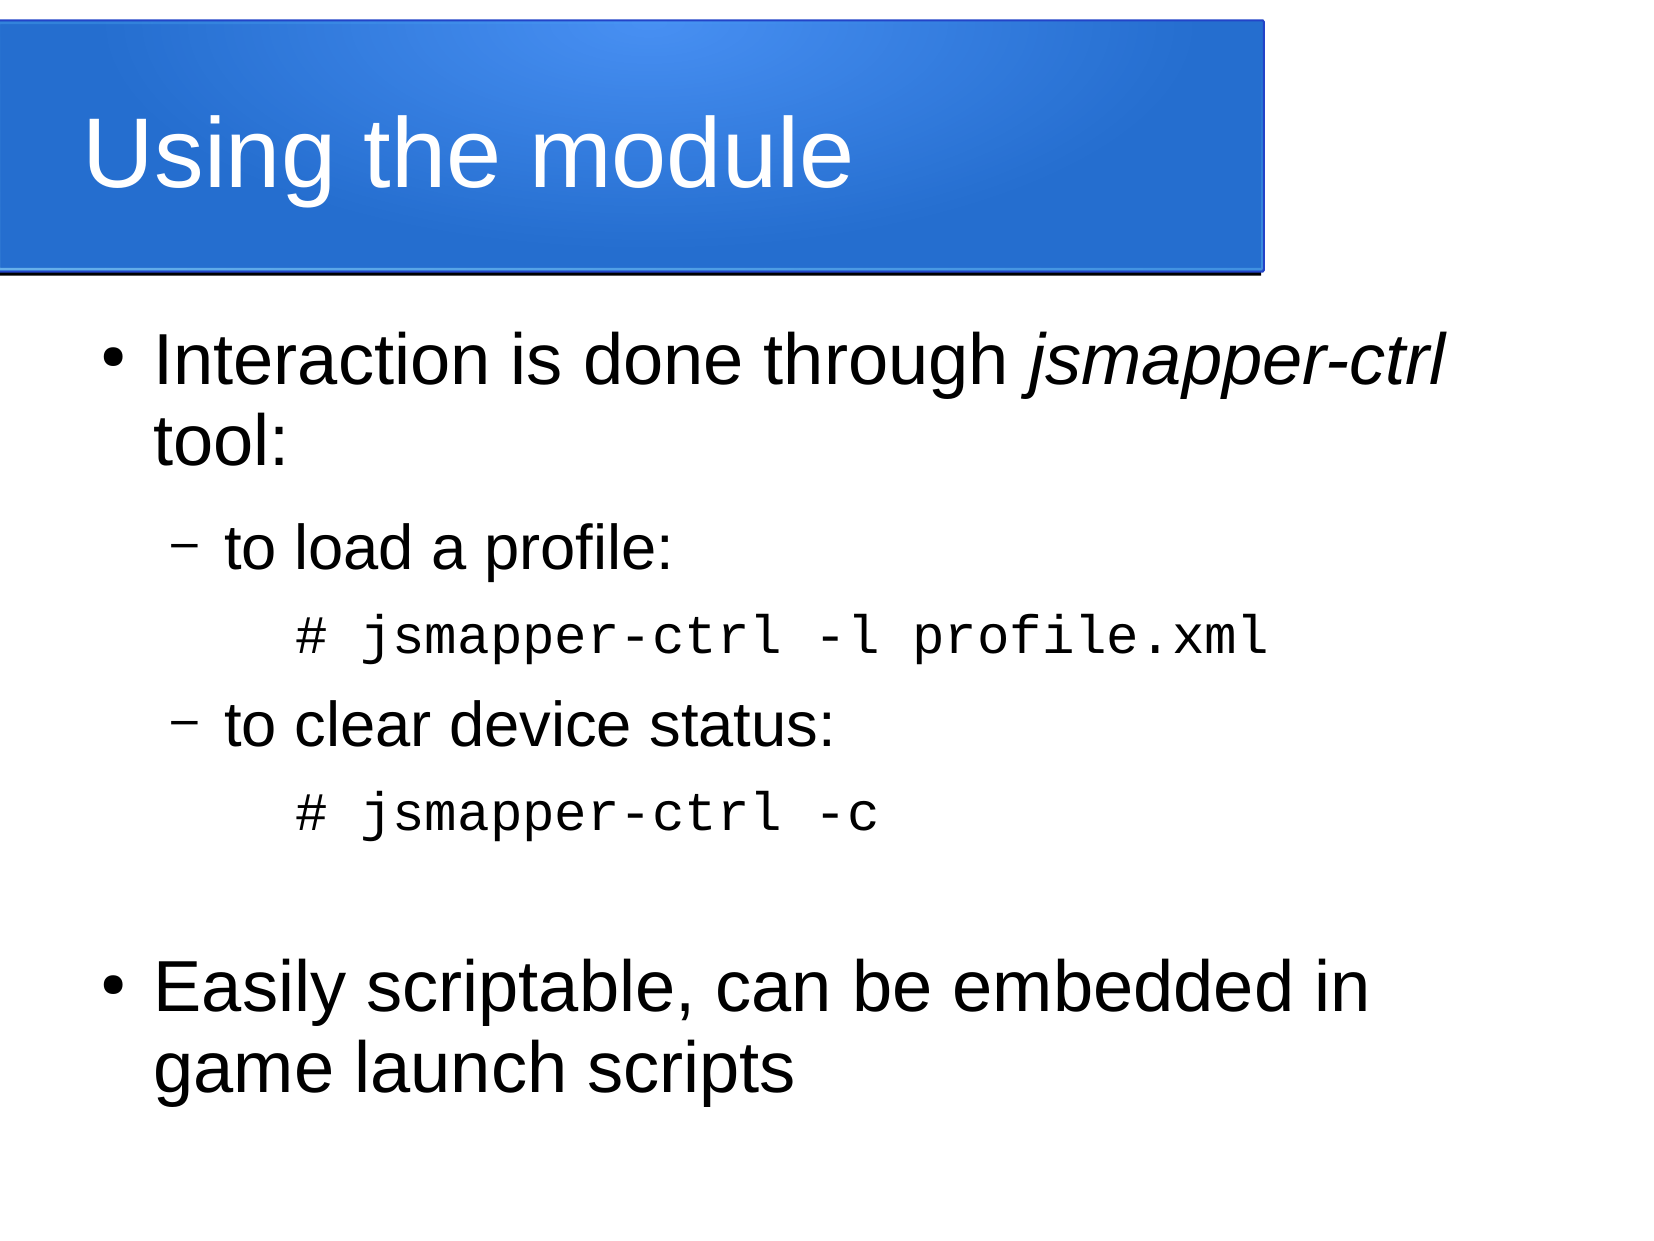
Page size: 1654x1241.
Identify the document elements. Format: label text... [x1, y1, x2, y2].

list Interaction is done through jsmapper-ctrl tool: to load a profile: # jsmapper-ctrl -l profile.xml to clear device status: # jsmapper-ctrl -c Easily scriptable, can be embedded in game launch scripts [82, 318, 1538, 1170]
title Using the module [82, 49, 1250, 257]
